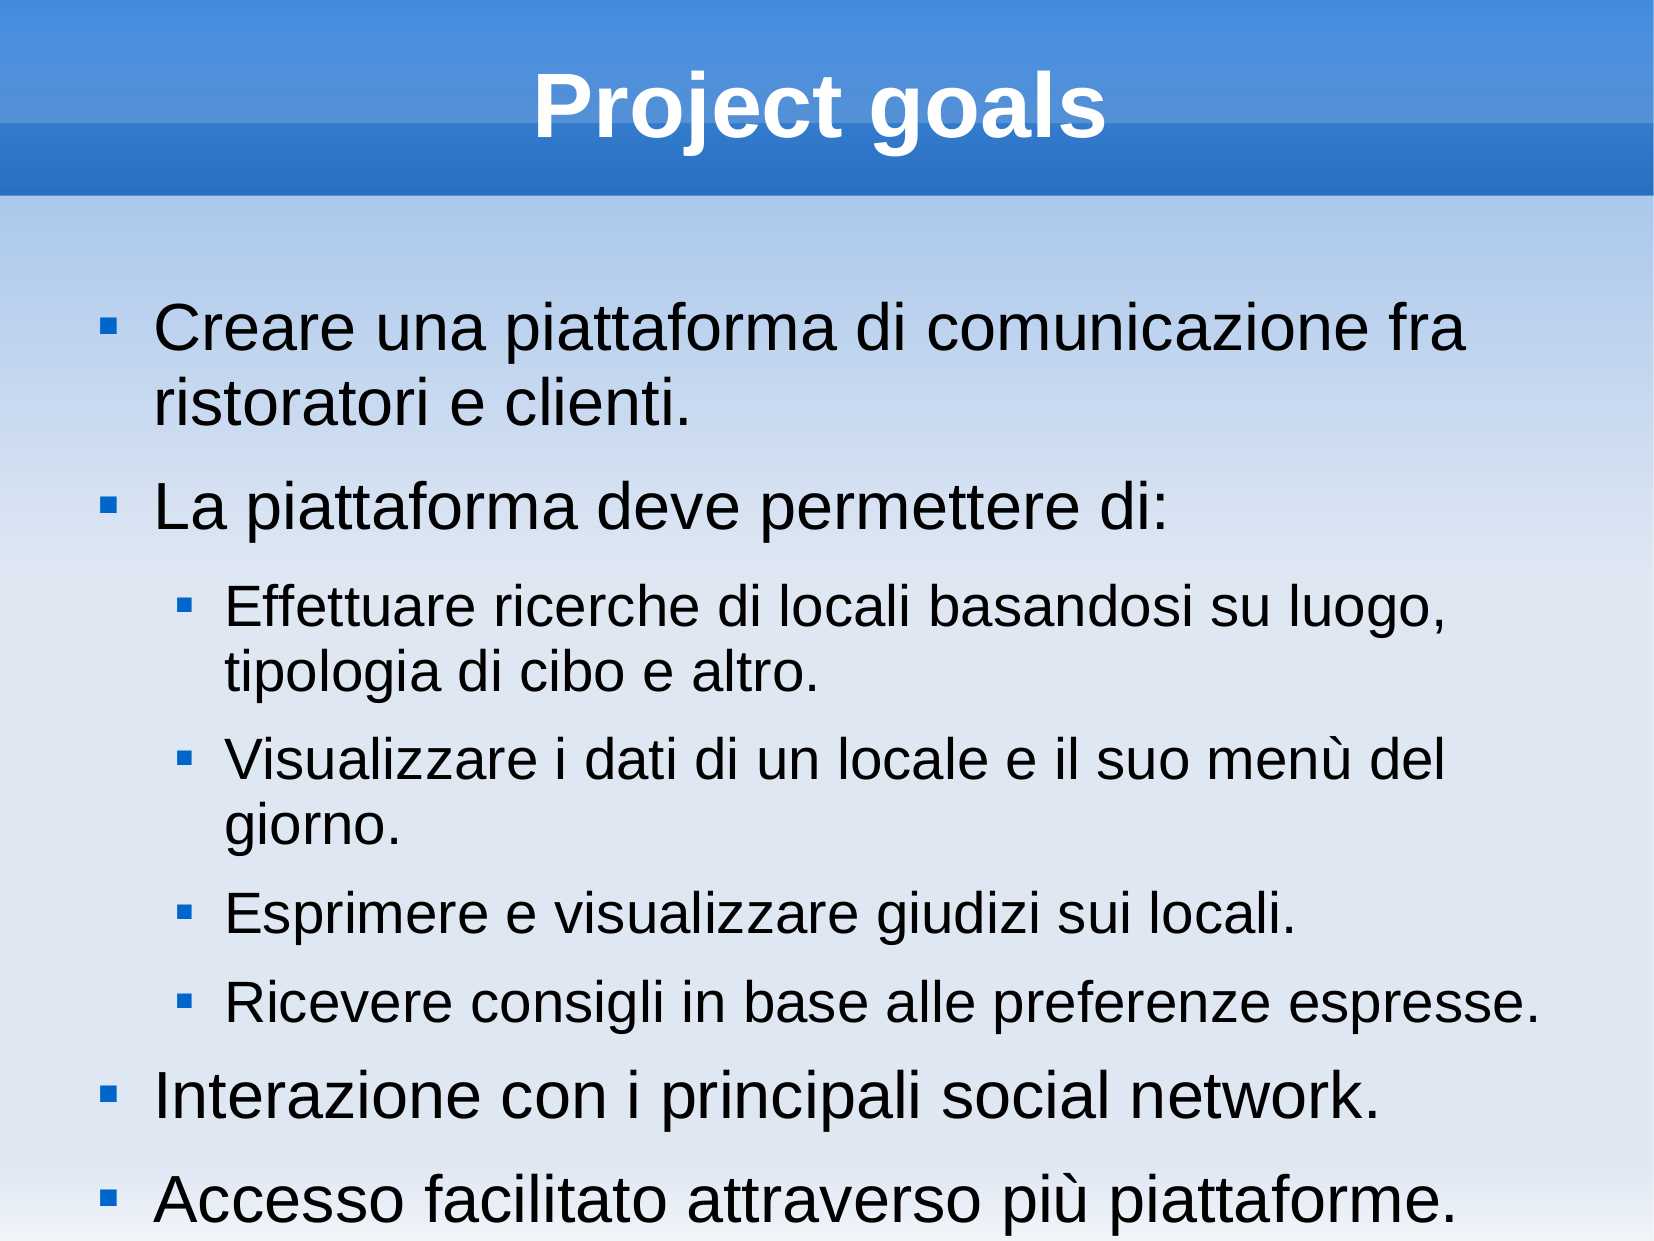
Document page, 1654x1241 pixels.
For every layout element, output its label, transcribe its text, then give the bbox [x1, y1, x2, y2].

list Creare una piattaforma di comunicazione fra ristoratori e clienti. La piattaforma deve permettere di: Effettuare ricerche di locali basandosi su luogo, tipologia di cibo e altro. Visualizzare i dati di un locale e il suo menù del giorno. Esprimere e visualizzare giudizi sui locali. Ricevere consigli in base alle preferenze espresse. Interazione con i principali social network. Accesso facilitato attraverso più piattaforme. [82, 290, 1571, 1238]
title Project goals [76, 0, 1565, 208]
picture [0, 0, 1654, 1241]
